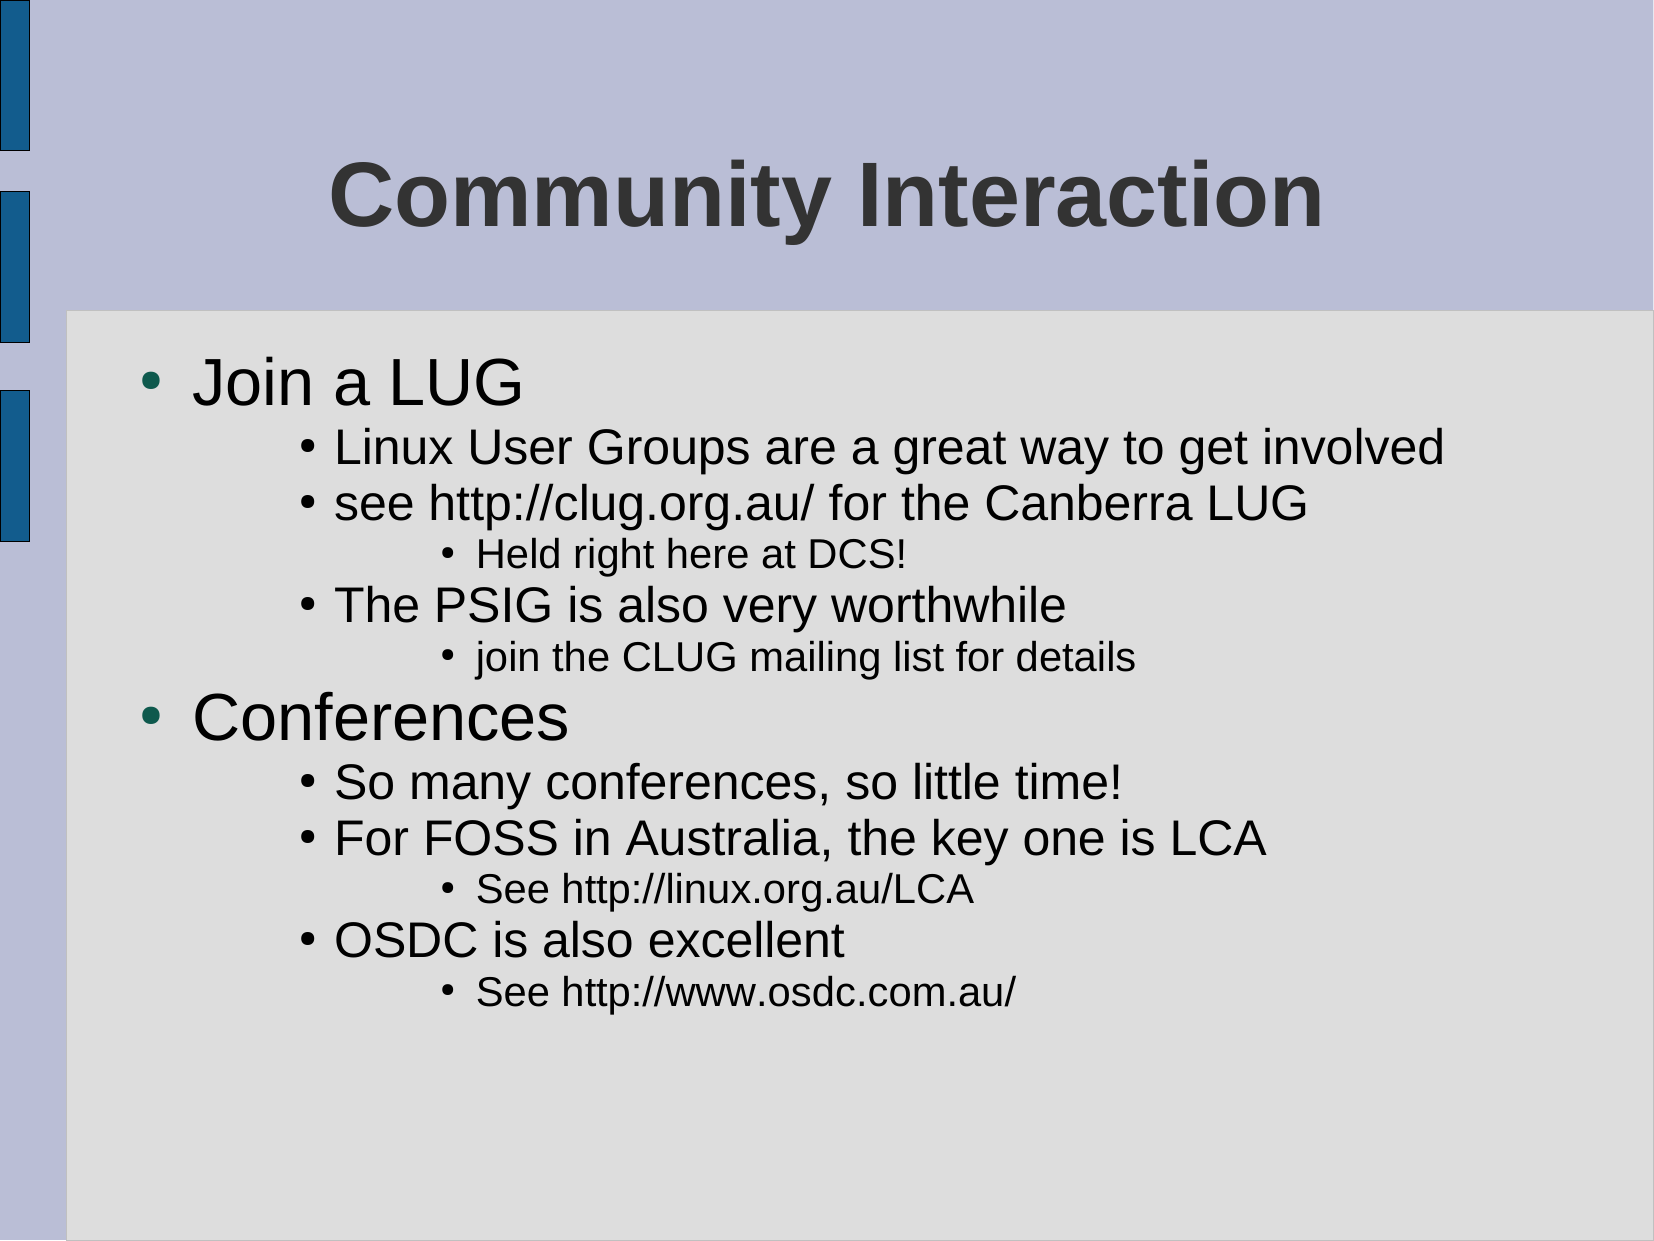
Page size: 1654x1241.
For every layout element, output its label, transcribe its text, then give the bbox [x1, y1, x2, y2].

title Community Interaction [121, 98, 1534, 291]
list Join a LUG Linux User Groups are a great way to get involved see http://clug.org.au/ for the Canberra LUG Held right here at DCS! The PSIG is also very worthwhile join the CLUG mailing list for details Conferences So many conferences, so little time! For FOSS in Australia, the key one is LCA See http://linux.org.au/LCA OSDC is also excellent See http://www.osdc.com.au/ [121, 344, 1534, 1112]
